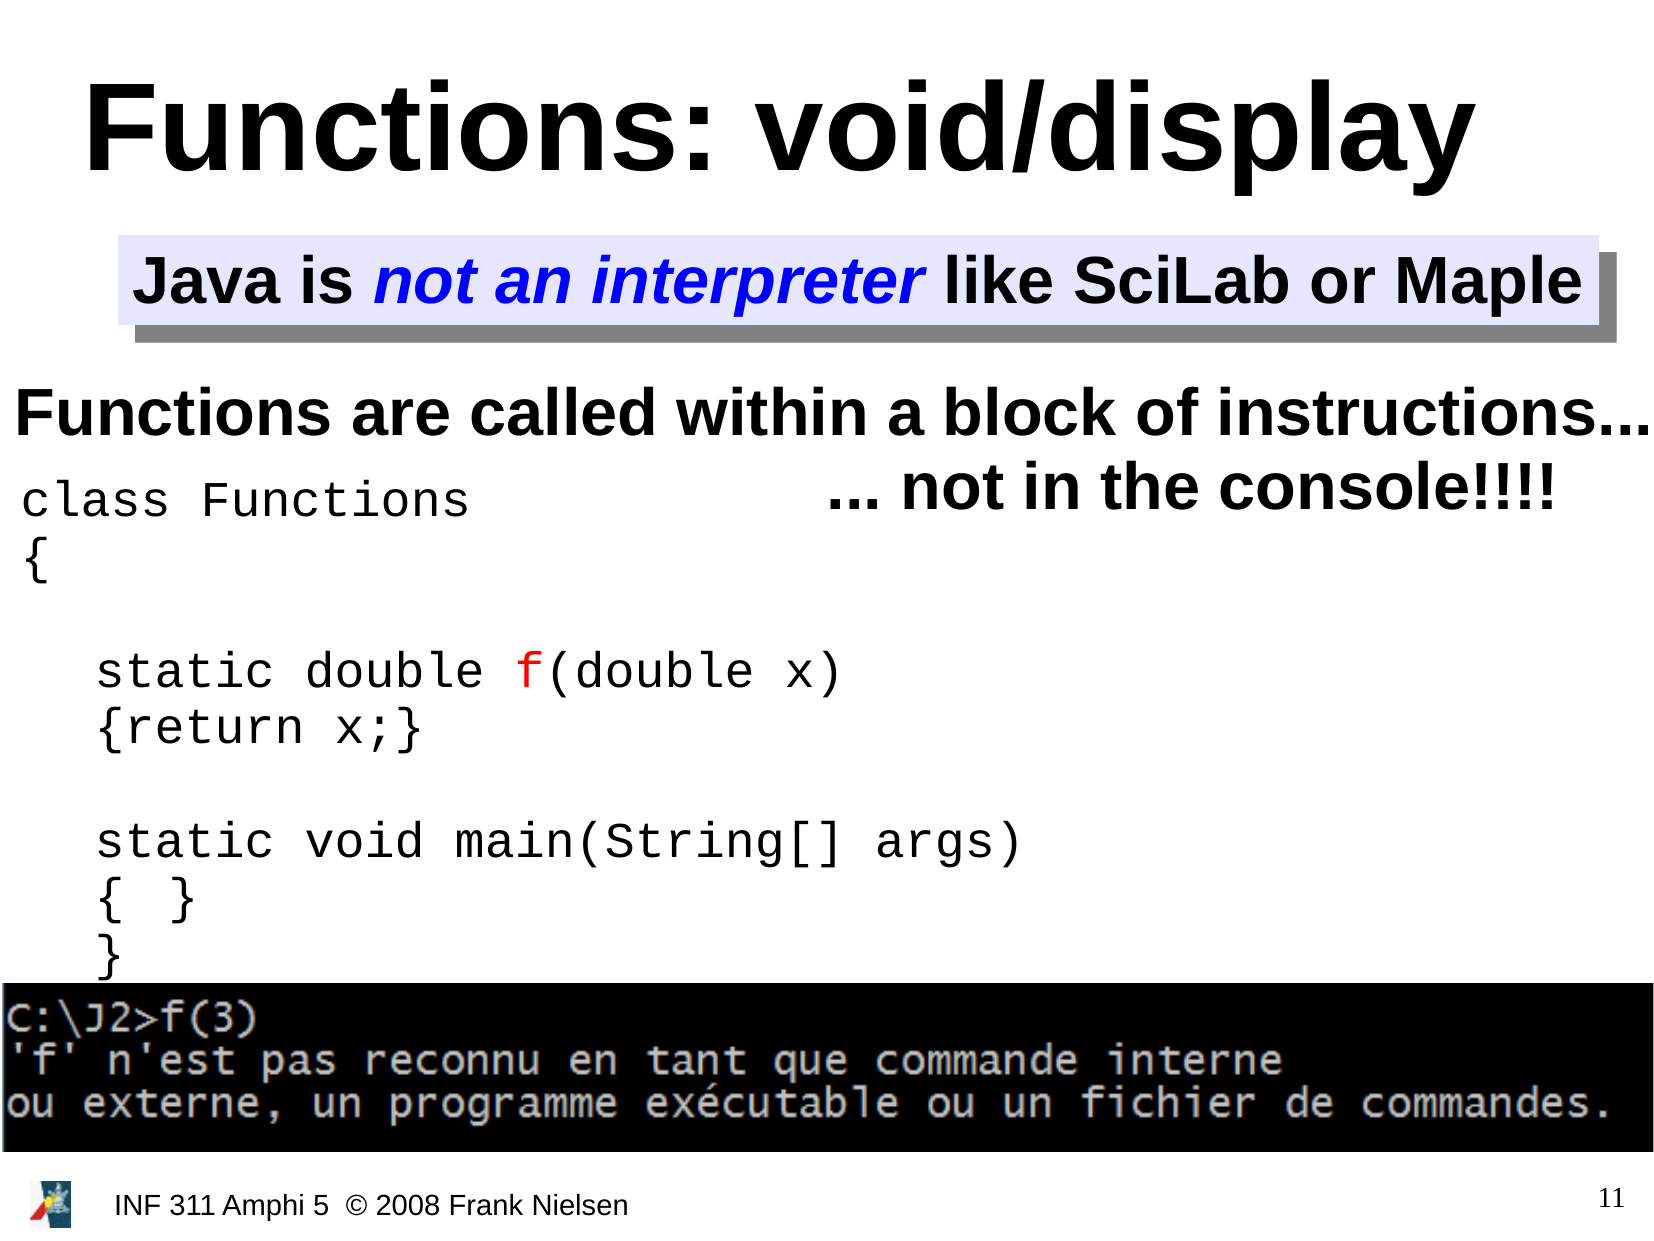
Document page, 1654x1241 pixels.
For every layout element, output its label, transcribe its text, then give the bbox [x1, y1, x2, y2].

picture [2, 983, 1654, 1152]
text_box class Functions { static double f(double x) {return x;} static void main(String[] args) { } } [5, 467, 1040, 967]
picture [29, 1181, 71, 1228]
text_box Functions are called within a block of instructions... ... not in the console!!!! [0, 367, 1654, 532]
text_box Functions: void/display [67, 49, 1493, 205]
text_box Java is not an interpreter like SciLab or Maple [118, 235, 1600, 325]
